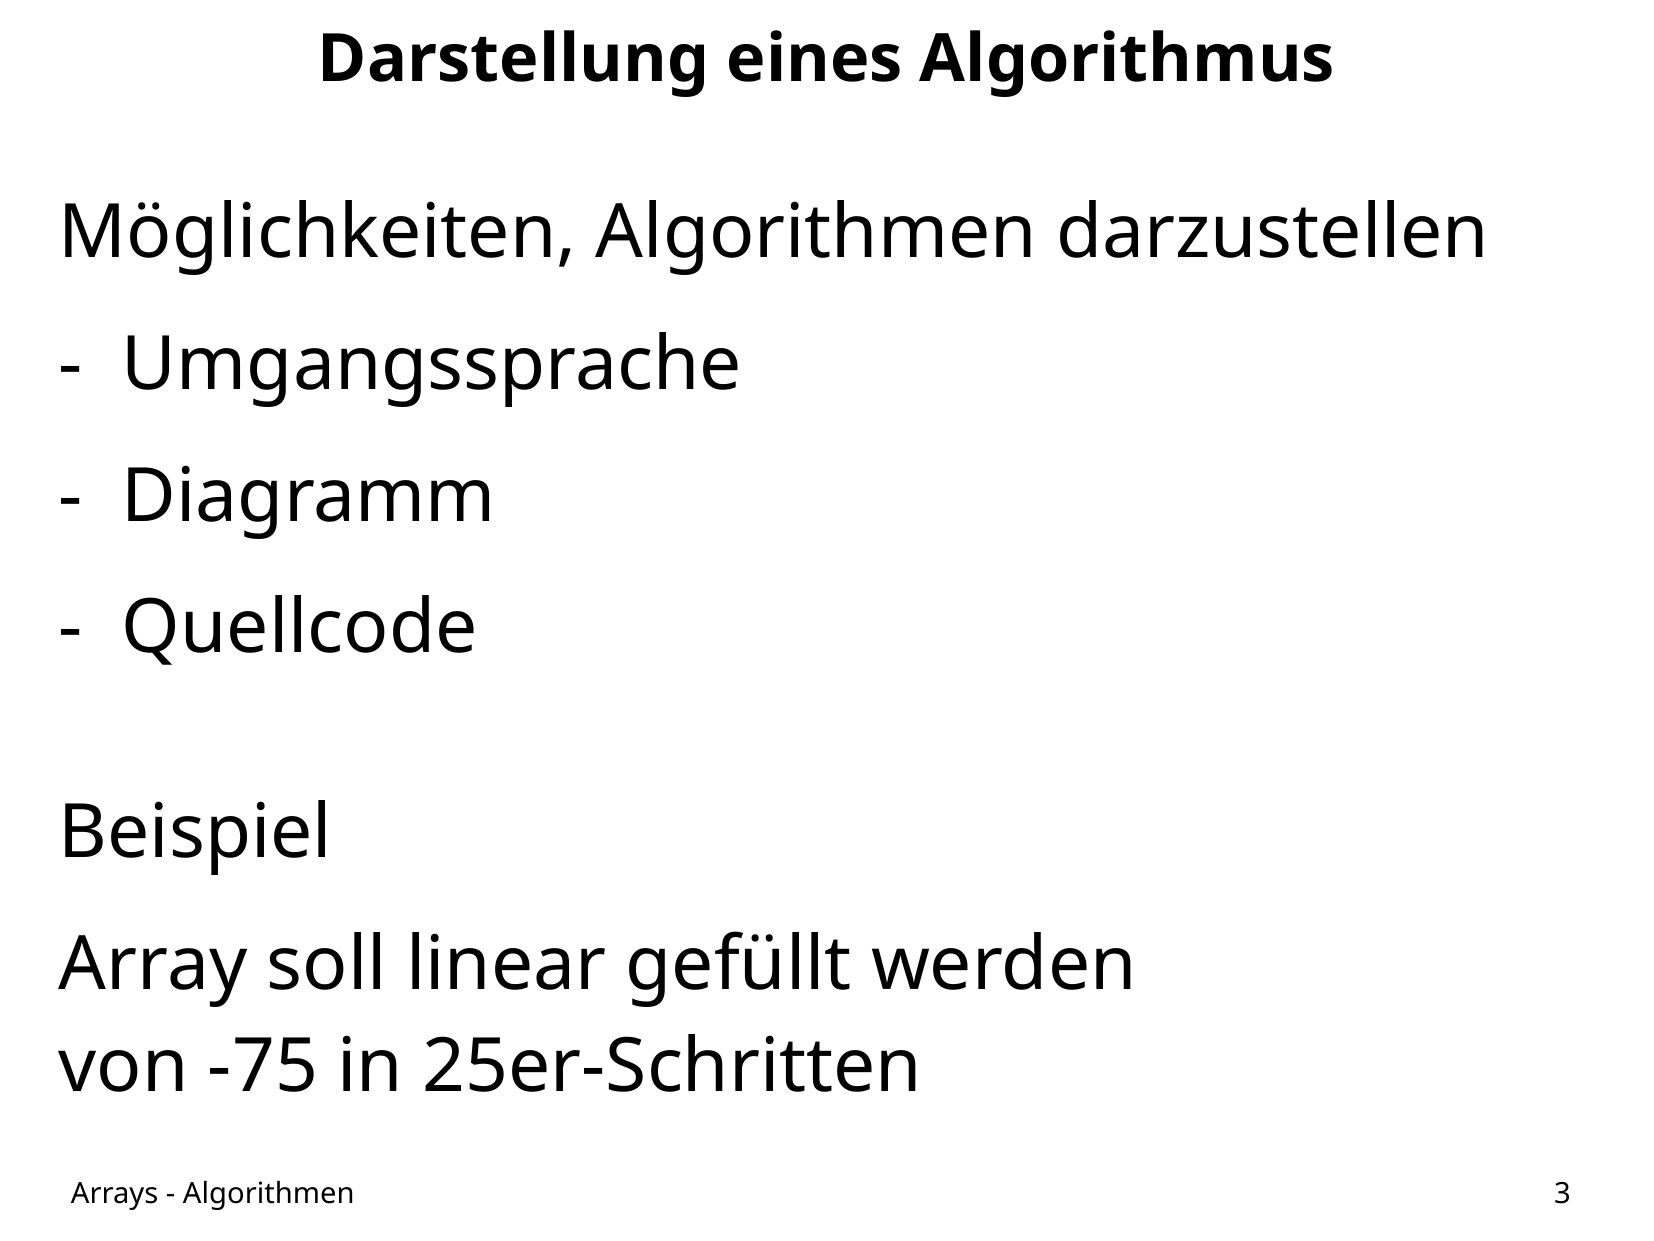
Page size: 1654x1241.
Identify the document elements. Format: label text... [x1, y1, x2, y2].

title Darstellung eines Algorithmus [0, 5, 1654, 107]
list Möglichkeiten, Algorithmen darzustellen - Umgangssprache - Diagramm - Quellcode Beispiel Array soll linear gefüllt werden von -75 in 25er-Schritten [59, 177, 1630, 1146]
